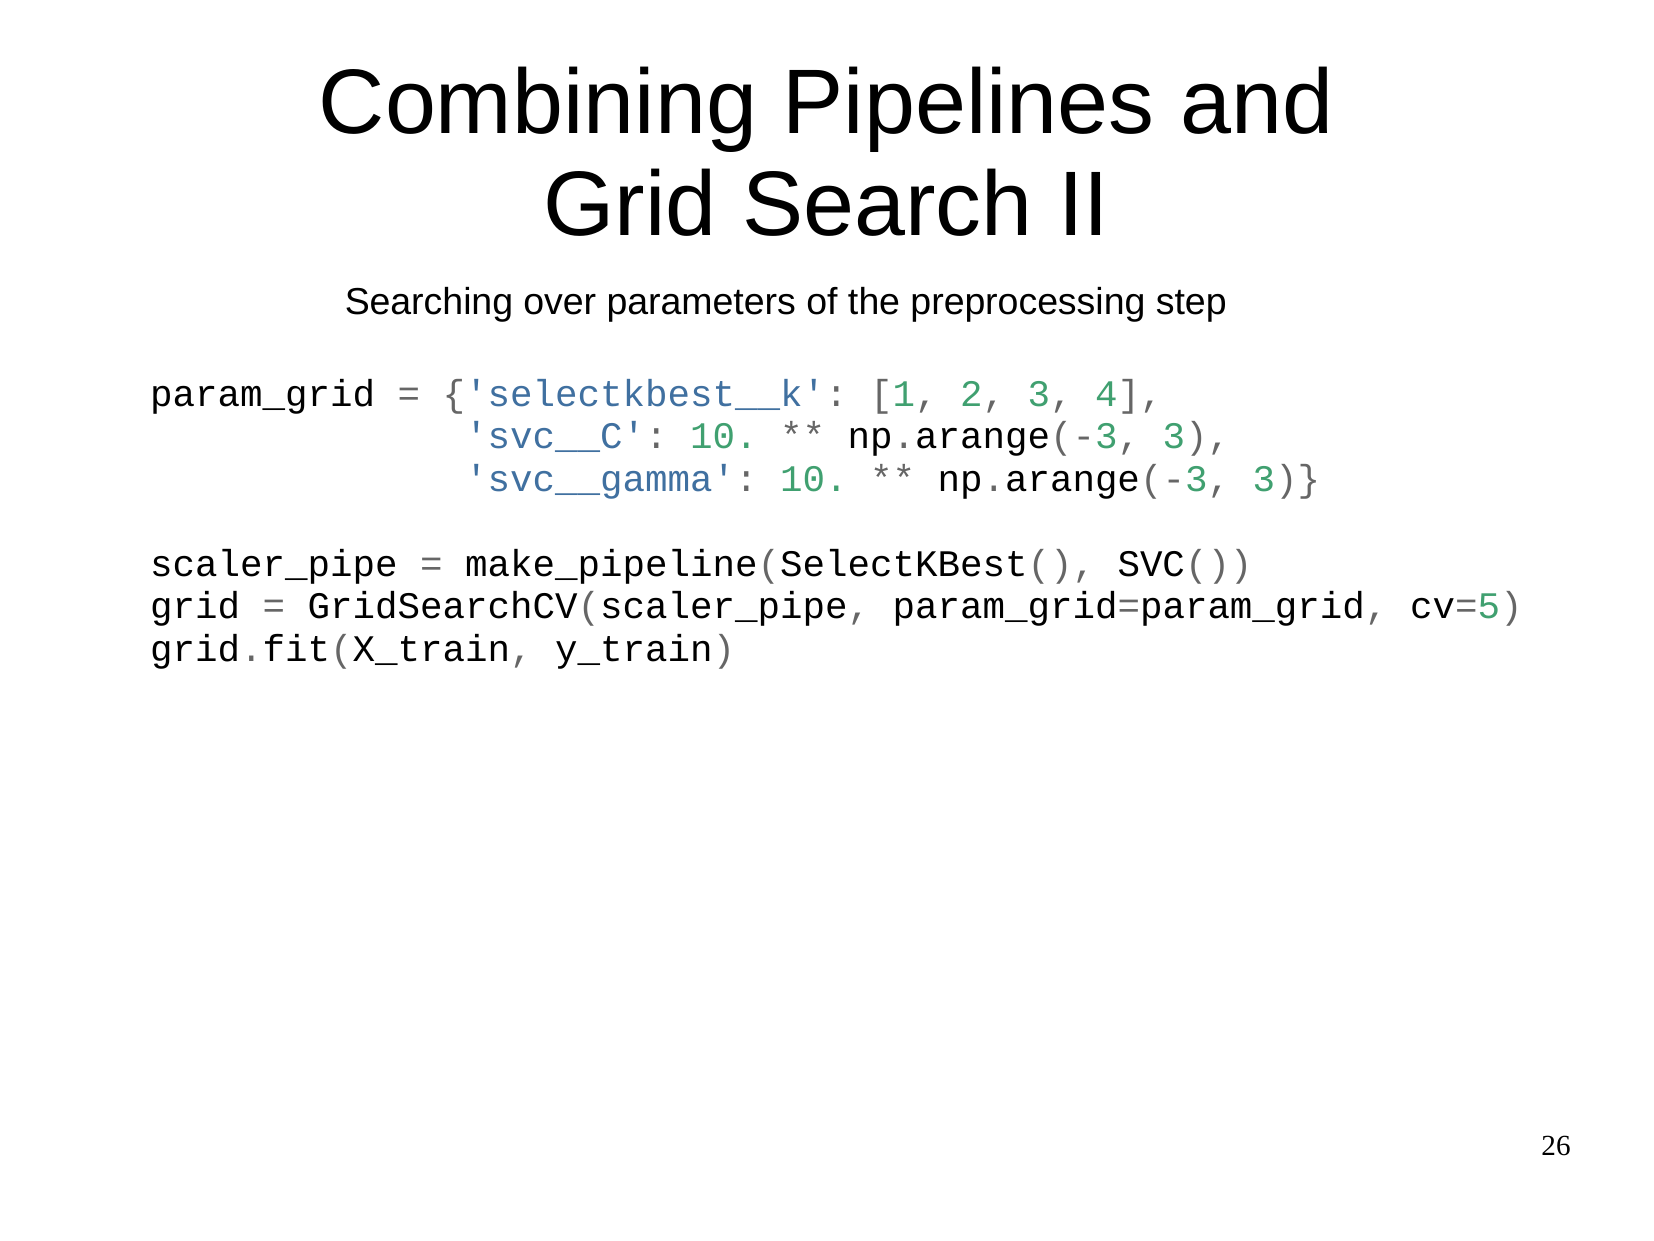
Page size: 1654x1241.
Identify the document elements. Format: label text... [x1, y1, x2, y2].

title Combining Pipelines and Grid Search II [82, 49, 1571, 257]
text_box param_grid = {'selectkbest__k': [1, 2, 3, 4], 'svc__C': 10. ** np.arange(-3, 3), 'svc__gamma': 10. ** np.arange(-3, 3)} scaler_pipe = make_pipeline(SelectKBest(), SVC()) grid = GridSearchCV(scaler_pipe, param_grid=param_grid, cv=5) grid.fit(X_train, y_train) [150, 375, 1572, 675]
text_box Searching over parameters of the preprocessing step [330, 273, 1261, 331]
